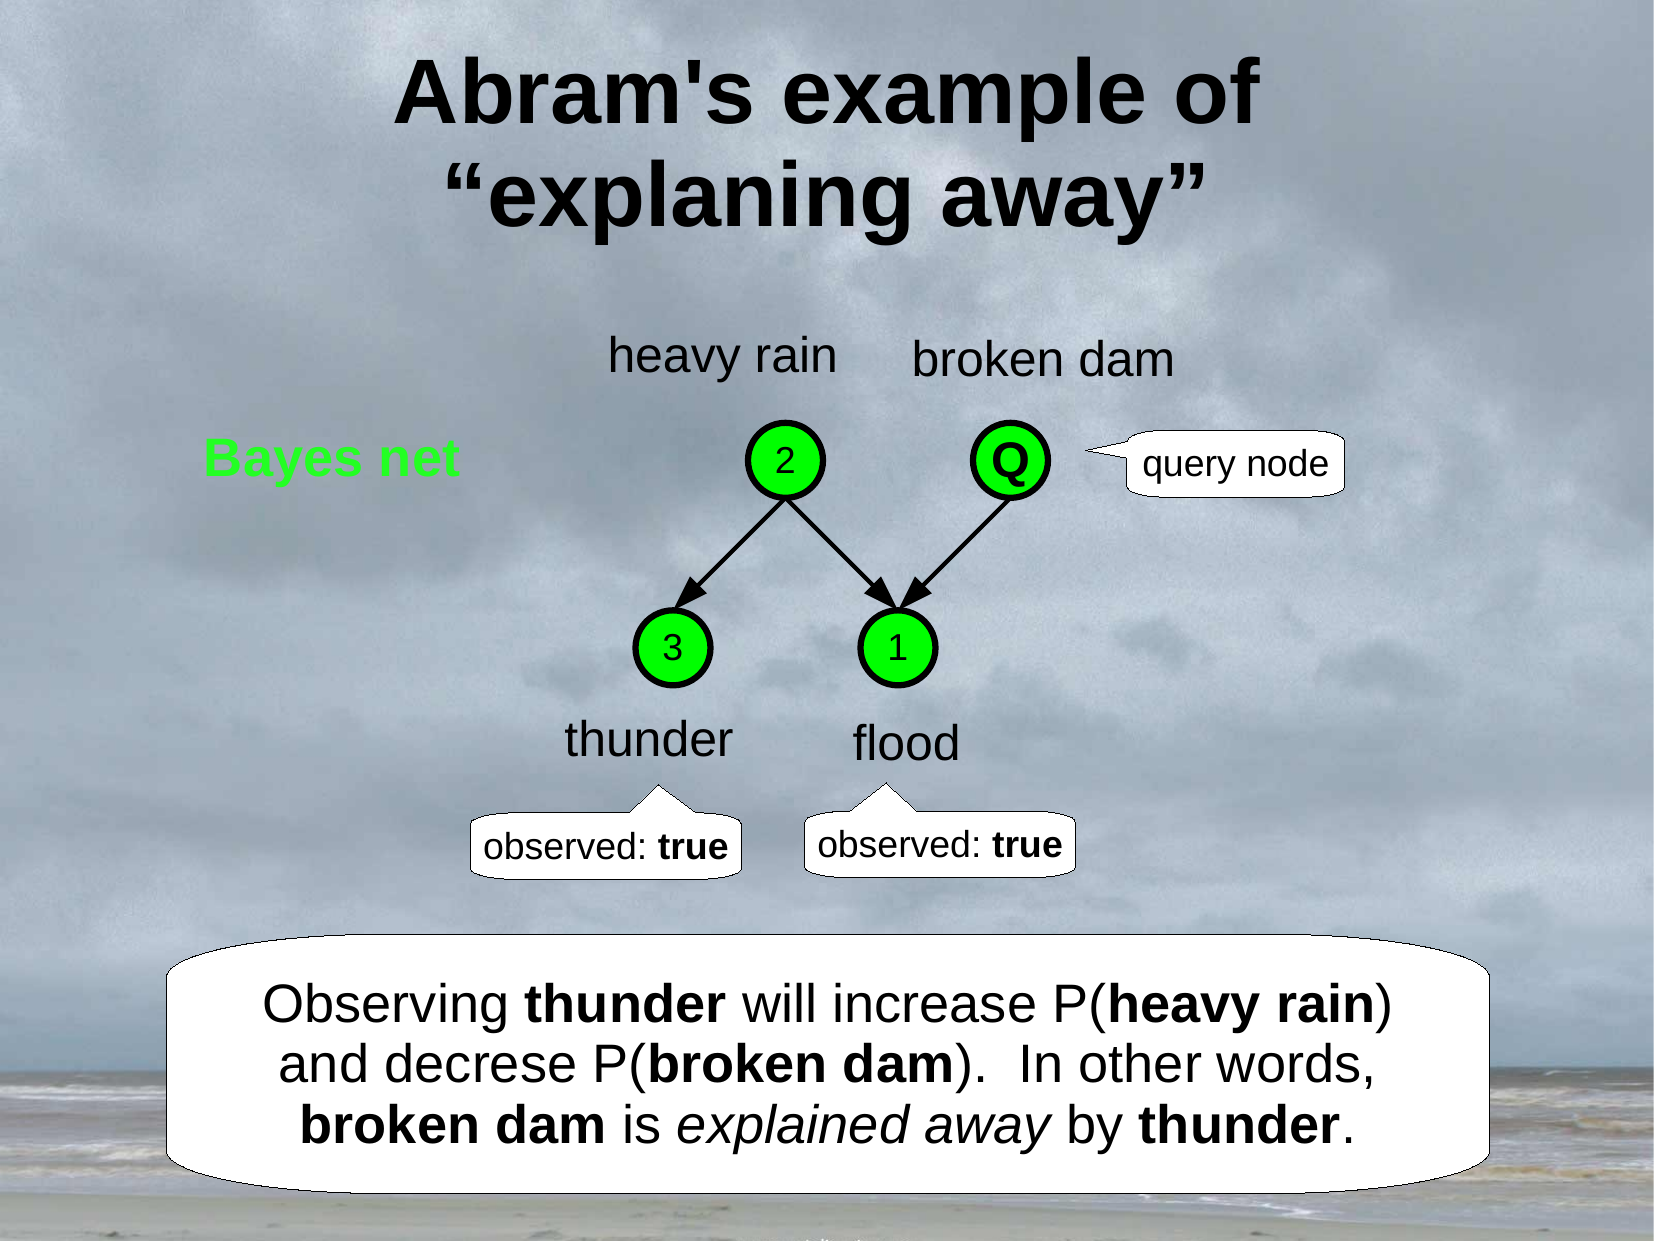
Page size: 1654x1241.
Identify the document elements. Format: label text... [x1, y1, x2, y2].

text_box Q [972, 422, 1048, 498]
picture [0, 0, 1654, 1241]
text_box Bayes net [174, 420, 491, 498]
text_box observed: true [470, 784, 742, 880]
text_box 2 [747, 422, 823, 498]
text_box Observing thunder will increase P(heavy rain) and decrese P(broken dam). In other words, broken dam is explained away by thunder. [166, 934, 1490, 1194]
text_box heavy rain [592, 320, 870, 391]
text_box broken dam [896, 323, 1214, 395]
text_box thunder [549, 704, 755, 775]
text_box 3 [635, 610, 711, 686]
text_box flood [823, 707, 996, 779]
text_box query node [1085, 430, 1345, 498]
title Abram's example of “explaning away” [82, 40, 1571, 246]
text_box 1 [860, 610, 936, 686]
text_box observed: true [804, 782, 1076, 878]
